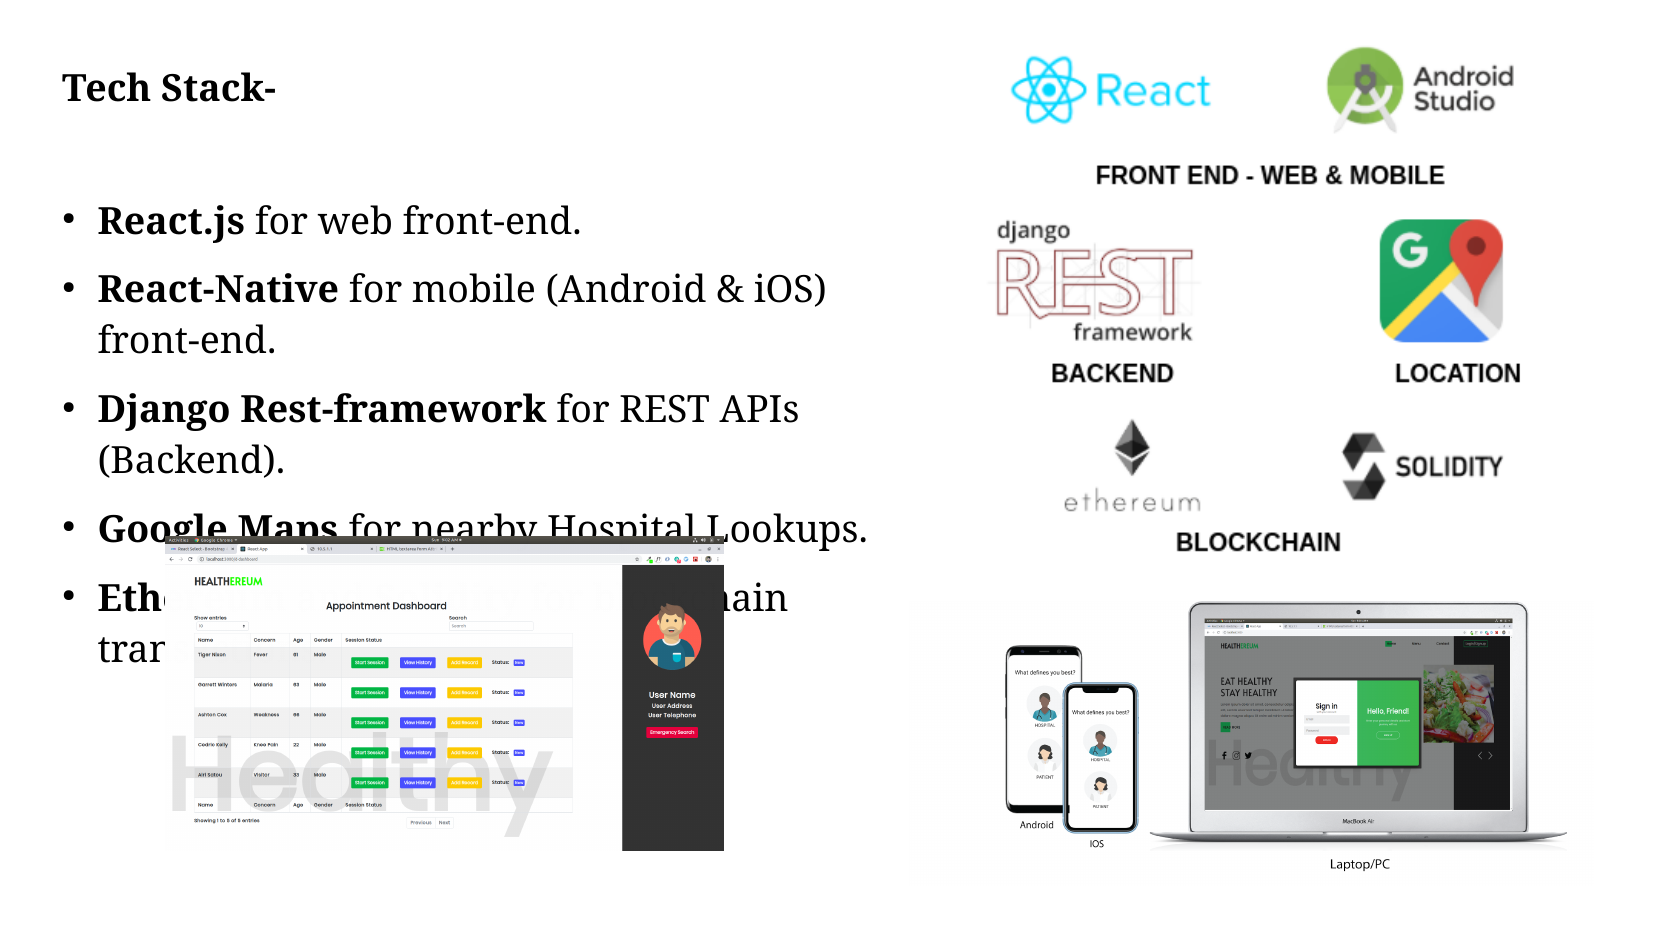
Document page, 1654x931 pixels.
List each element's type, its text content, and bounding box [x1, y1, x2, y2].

picture [909, 601, 1594, 886]
picture [956, 20, 1560, 559]
picture [165, 536, 724, 851]
text_box React.js for web front-end. React-Native for mobile (Android & iOS) front-end. Django Rest-framework for REST APIs (Backend). Google Maps for nearby Hospital Lookups. Ethereum and Solidity for blockchain transactions. [47, 118, 945, 681]
text_box Tech Stack- [47, 53, 497, 118]
